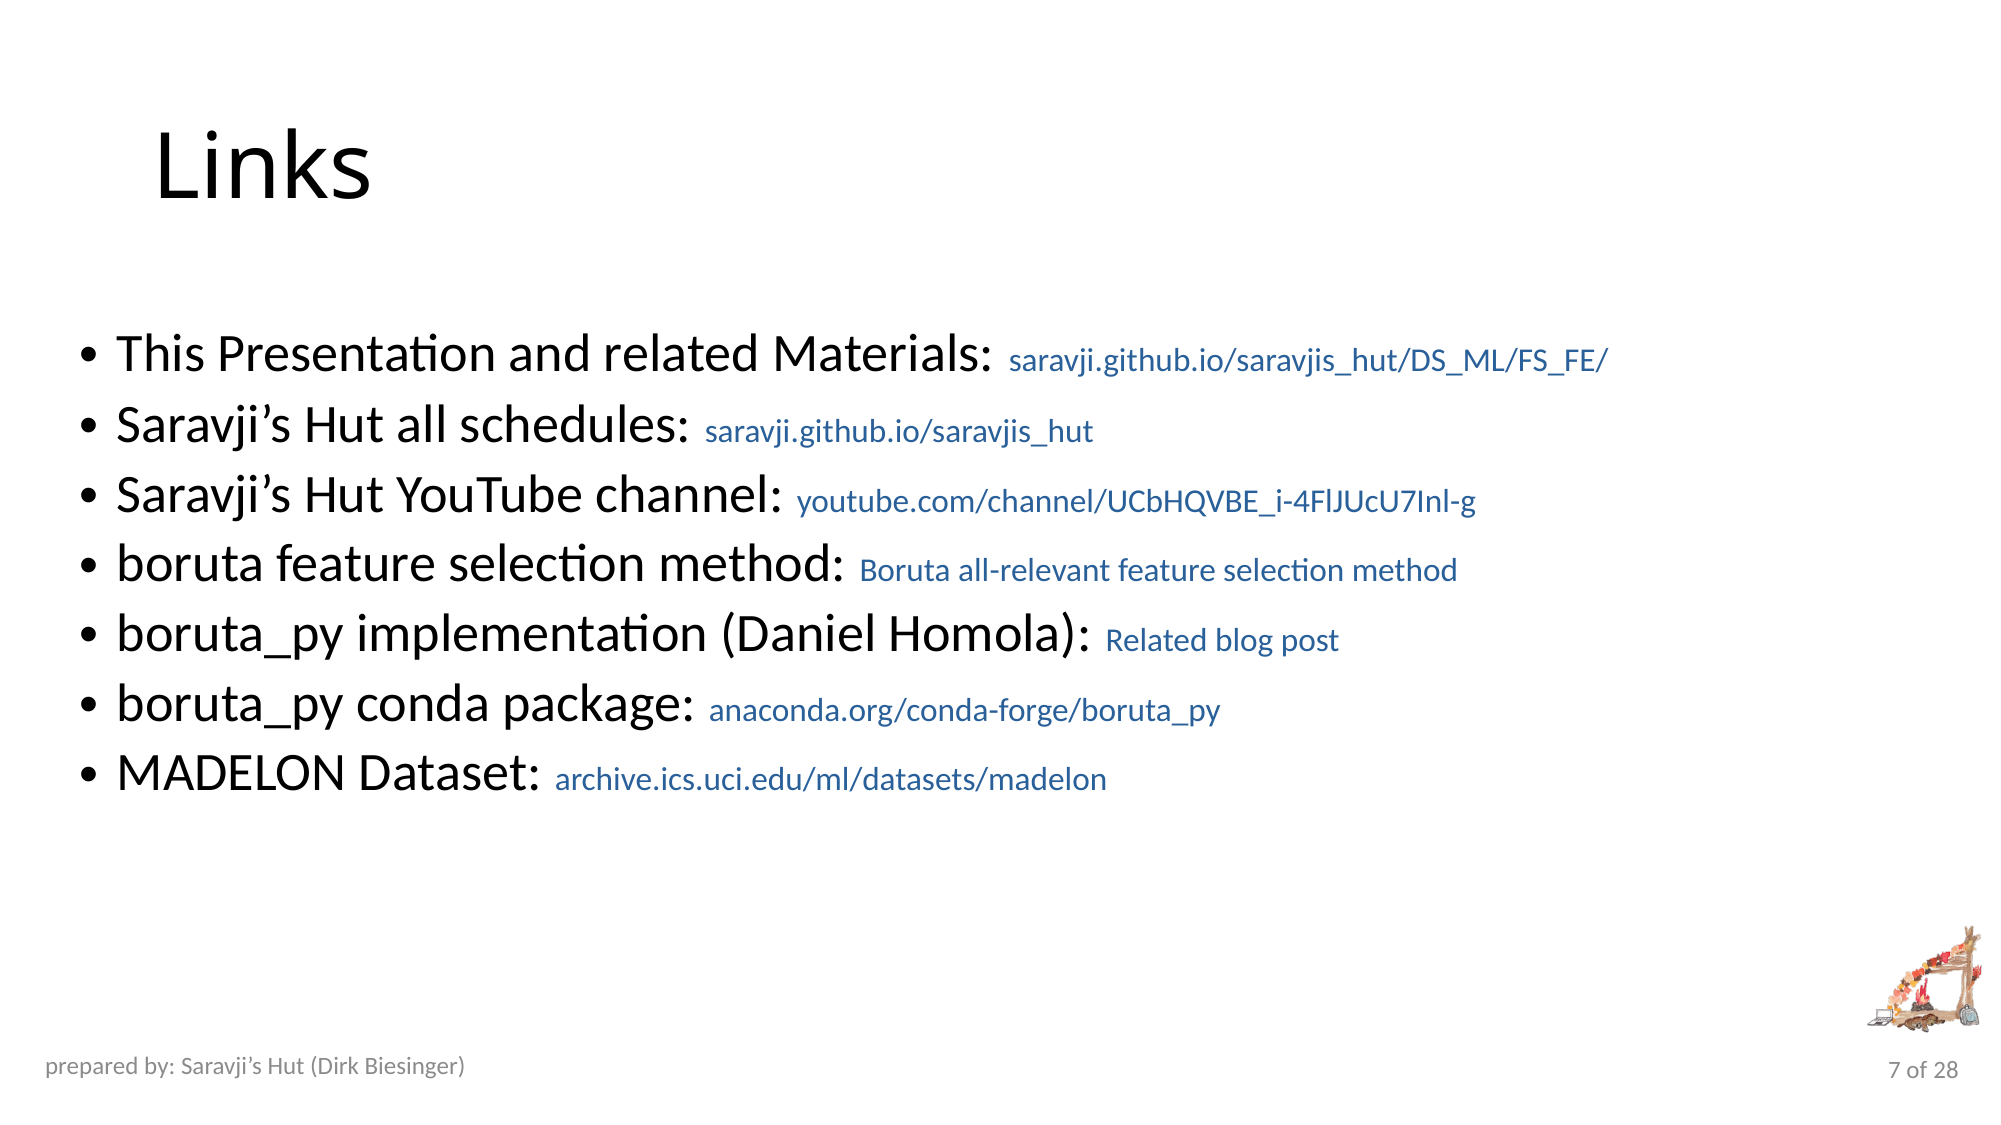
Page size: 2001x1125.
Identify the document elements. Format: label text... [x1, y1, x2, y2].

picture [1853, 908, 1996, 1050]
list This Presentation and related Materials: saravji.github.io/saravjis_hut/DS_ML/FS_FE/ Saravji’s Hut all schedules: saravji.github.io/saravjis_hut Saravji’s Hut YouTube channel: youtube.com/channel/UCbHQVBE_i-4FlJUcU7Inl-g boruta feature selection method: Boruta all-relevant feature selection method boruta_py implementation (Daniel Homola): Related blog post boruta_py conda package: anaconda.org/conda-forge/boruta_py MADELON Dataset: archive.ics.uci.edu/ml/datasets/madelon [79, 329, 1970, 960]
title Links [137, 59, 1863, 278]
